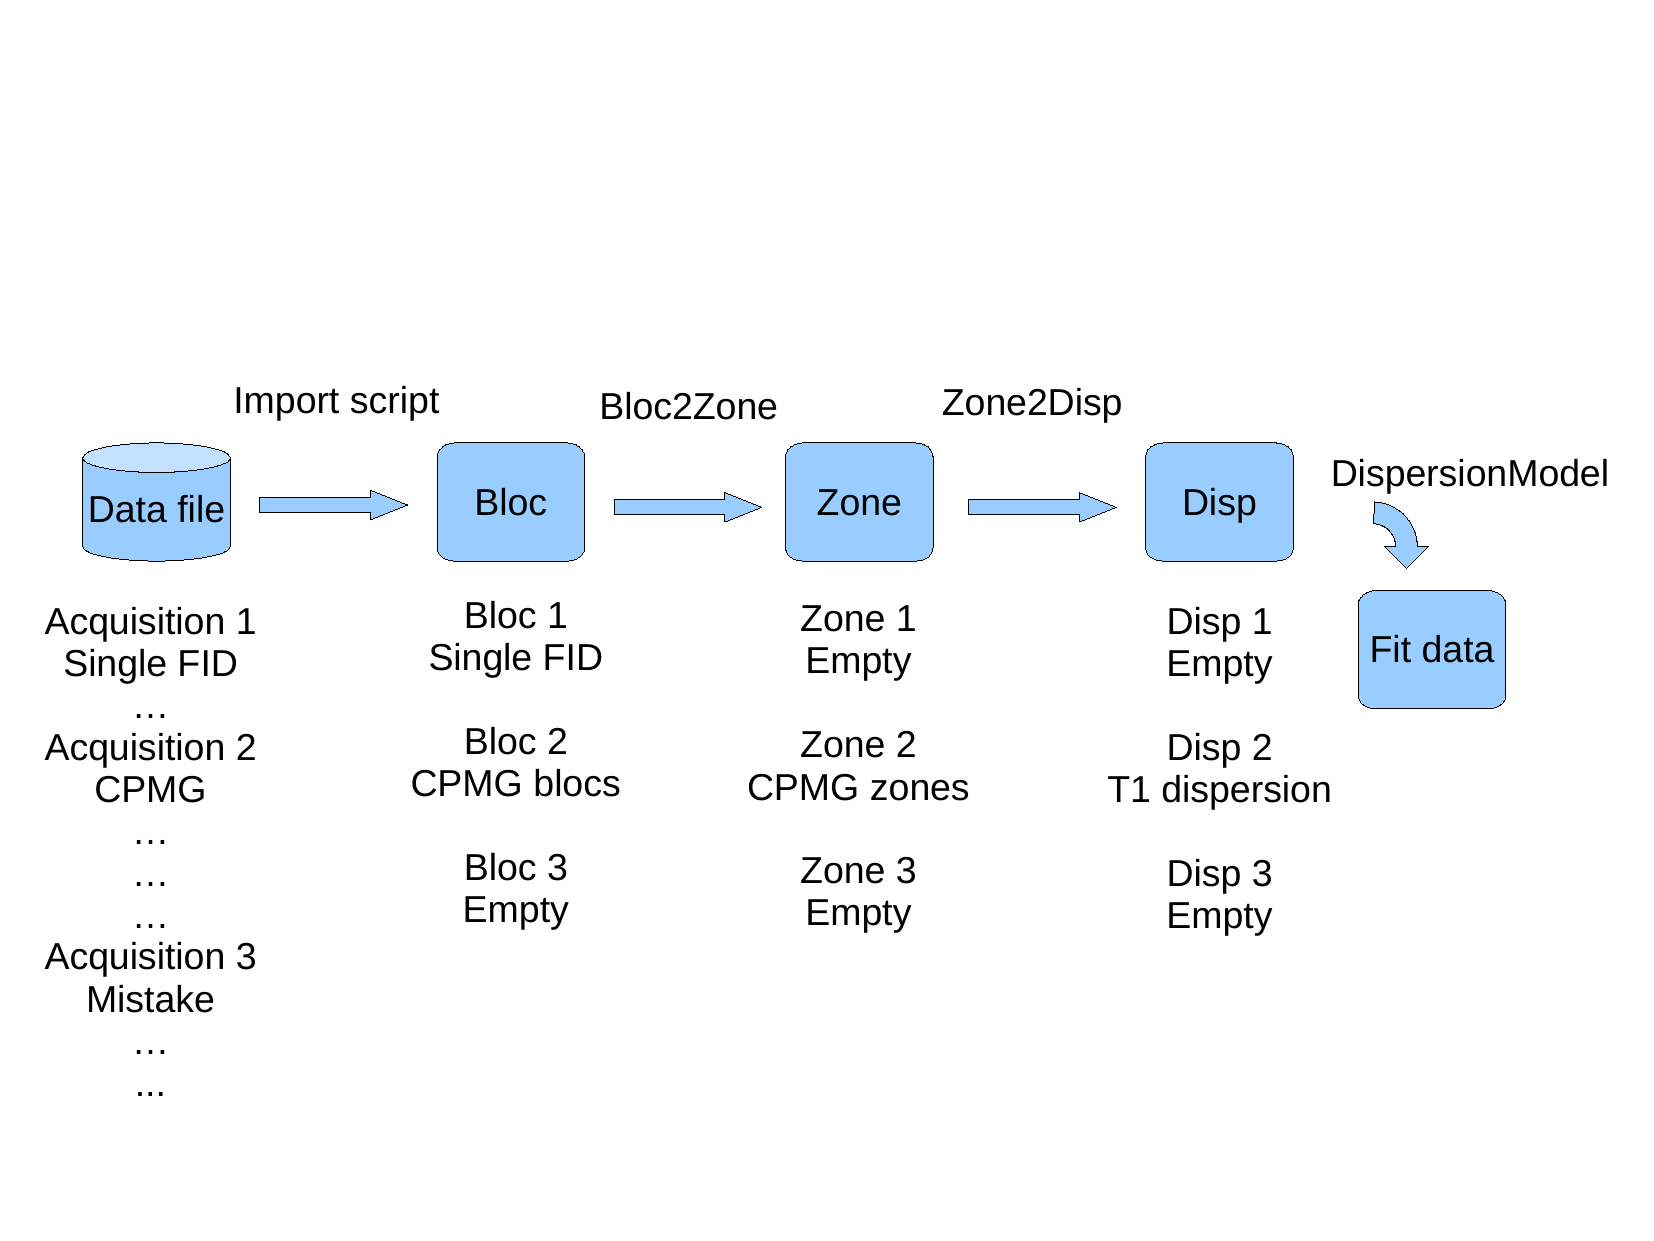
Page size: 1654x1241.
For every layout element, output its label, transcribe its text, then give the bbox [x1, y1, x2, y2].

text_box Zone 1 Empty Zone 2 CPMG zones Zone 3 Empty [732, 590, 985, 942]
text_box Bloc 1 Single FID Bloc 2 CPMG blocs Bloc 3 Empty [395, 586, 636, 938]
text_box Acquisition 1 Single FID … Acquisition 2 CPMG … … … Acquisition 3 Mistake … ... [29, 592, 272, 1112]
text_box Disp 1 Empty Disp 2 T1 dispersion Disp 3 Empty [1092, 592, 1347, 944]
text_box DispersionModel [1316, 445, 1625, 502]
text_box Bloc [437, 442, 585, 562]
text_box [614, 492, 762, 522]
text_box [968, 492, 1117, 522]
text_box [1373, 502, 1429, 569]
text_box [259, 490, 408, 520]
text_box Zone2Disp [927, 374, 1138, 432]
text_box Bloc2Zone [584, 377, 794, 435]
text_box Fit data [1358, 590, 1506, 709]
text_box Data file [82, 459, 231, 562]
text_box Zone [785, 442, 934, 562]
text_box Disp [1145, 442, 1294, 562]
text_box Import script [218, 372, 455, 429]
